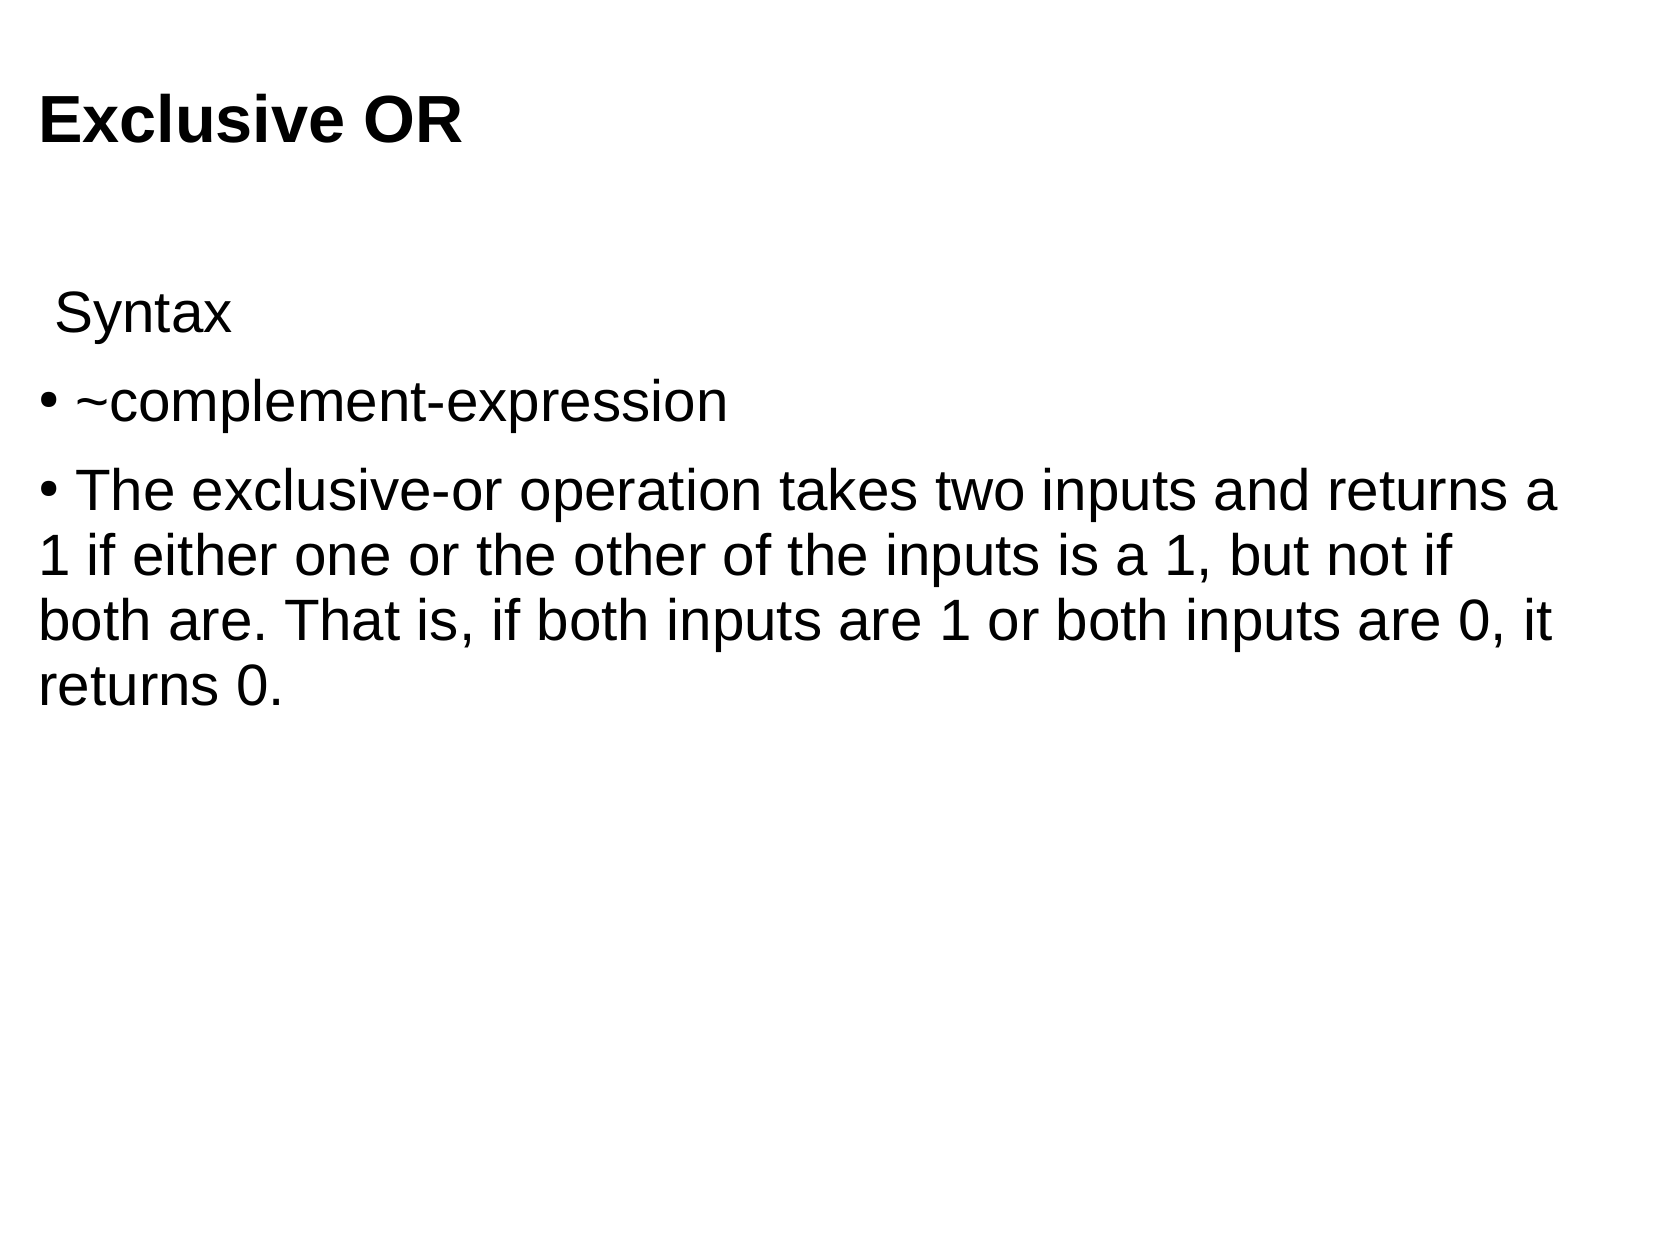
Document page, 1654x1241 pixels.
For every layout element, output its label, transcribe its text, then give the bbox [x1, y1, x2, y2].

text_box Exclusive OR Syntax ~complement-expression The exclusive-or operation takes two inputs and returns a 1 if either one or the other of the inputs is a 1, but not if both are. That is, if both inputs are 1 or both inputs are 0, it returns 0. [23, 75, 1576, 1201]
